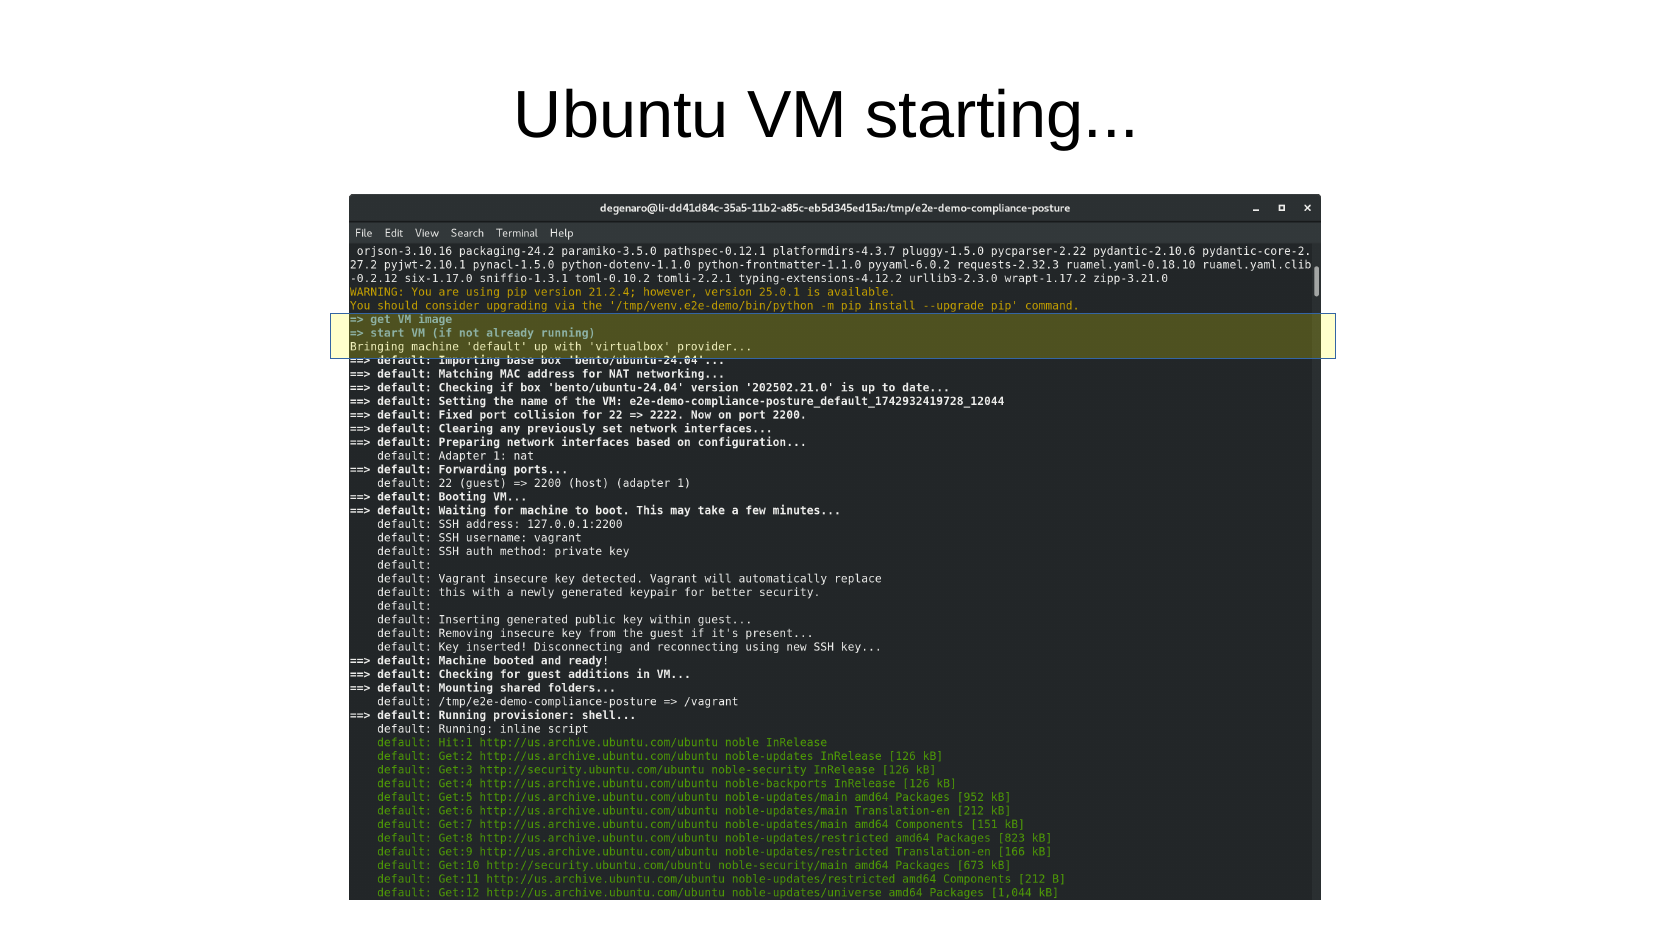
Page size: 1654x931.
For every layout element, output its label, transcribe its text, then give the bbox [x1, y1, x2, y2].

picture [349, 194, 1321, 313]
text_box [330, 313, 1336, 359]
picture [349, 359, 1321, 901]
title Ubuntu VM starting... [82, 37, 1571, 193]
